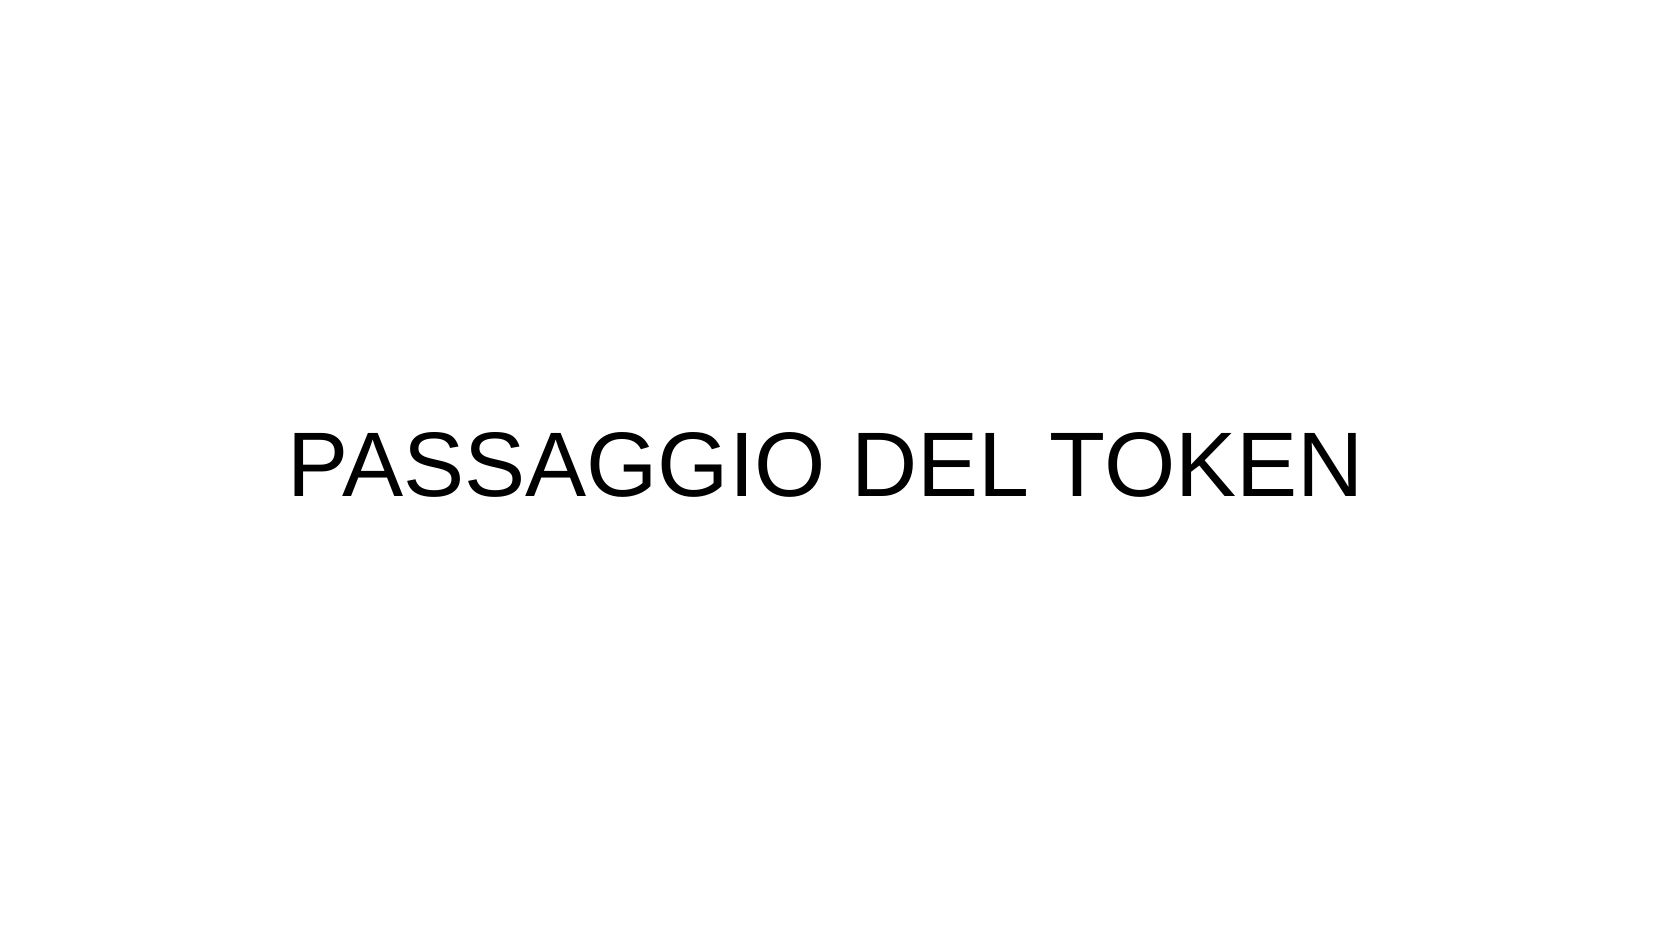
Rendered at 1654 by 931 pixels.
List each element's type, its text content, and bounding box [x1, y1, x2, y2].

title PASSAGGIO DEL TOKEN [82, 387, 1571, 543]
